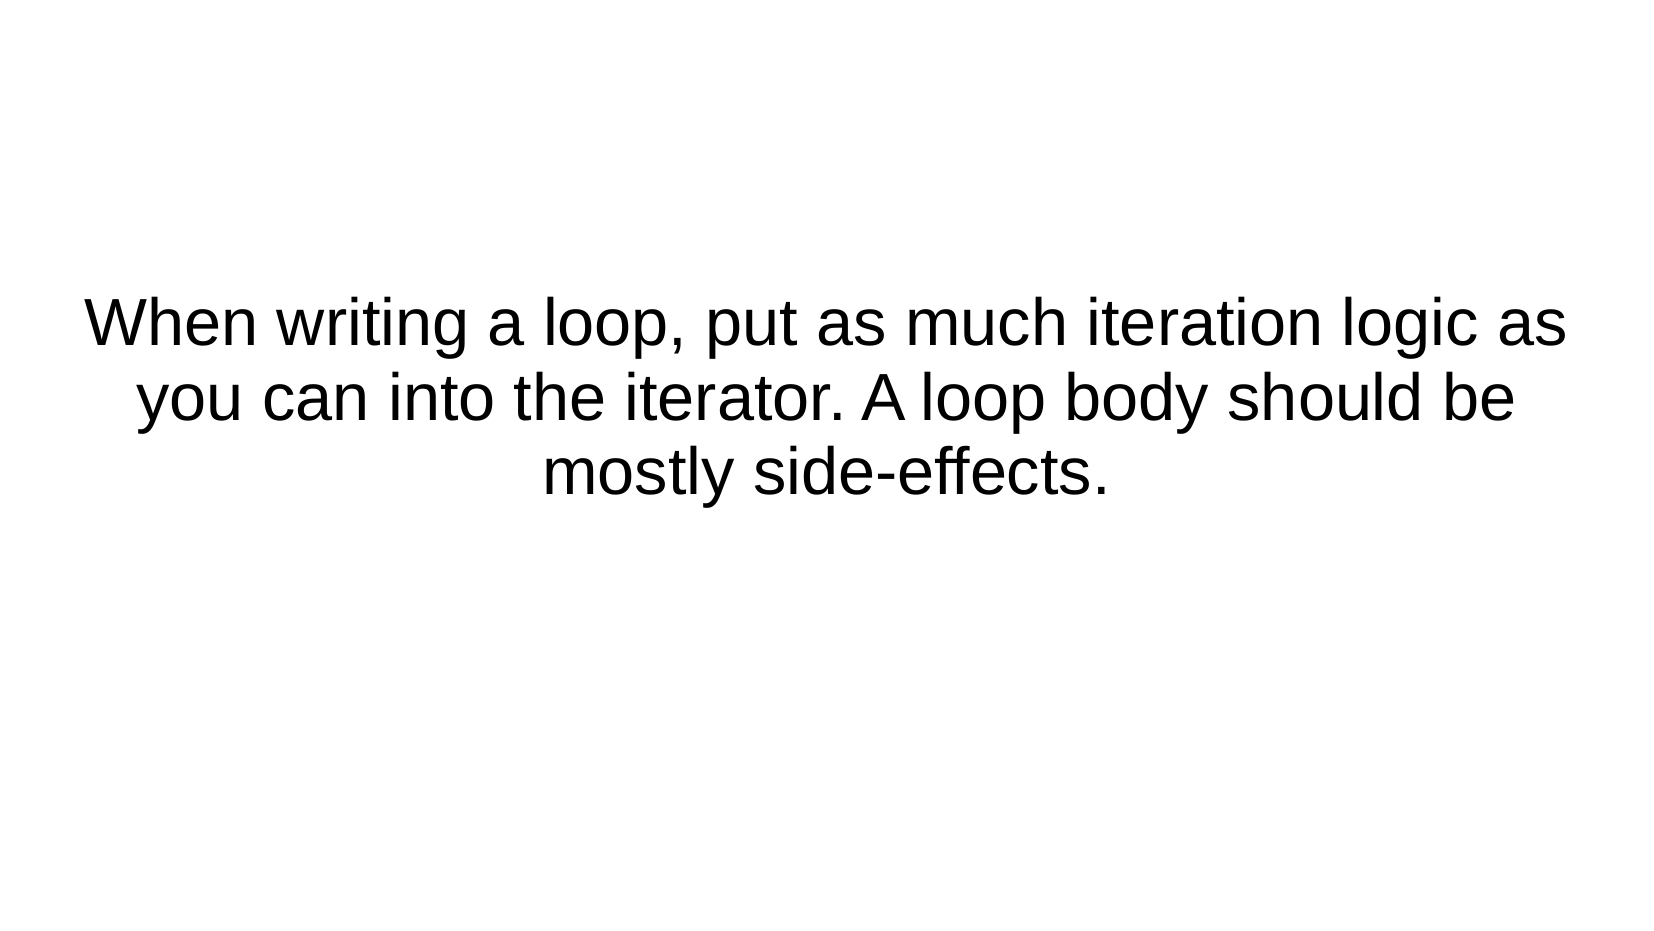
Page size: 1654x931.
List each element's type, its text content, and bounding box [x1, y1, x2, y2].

subtitle When writing a loop, put as much iteration logic as you can into the iterator. A loop body should be mostly side-effects. [82, 37, 1571, 757]
